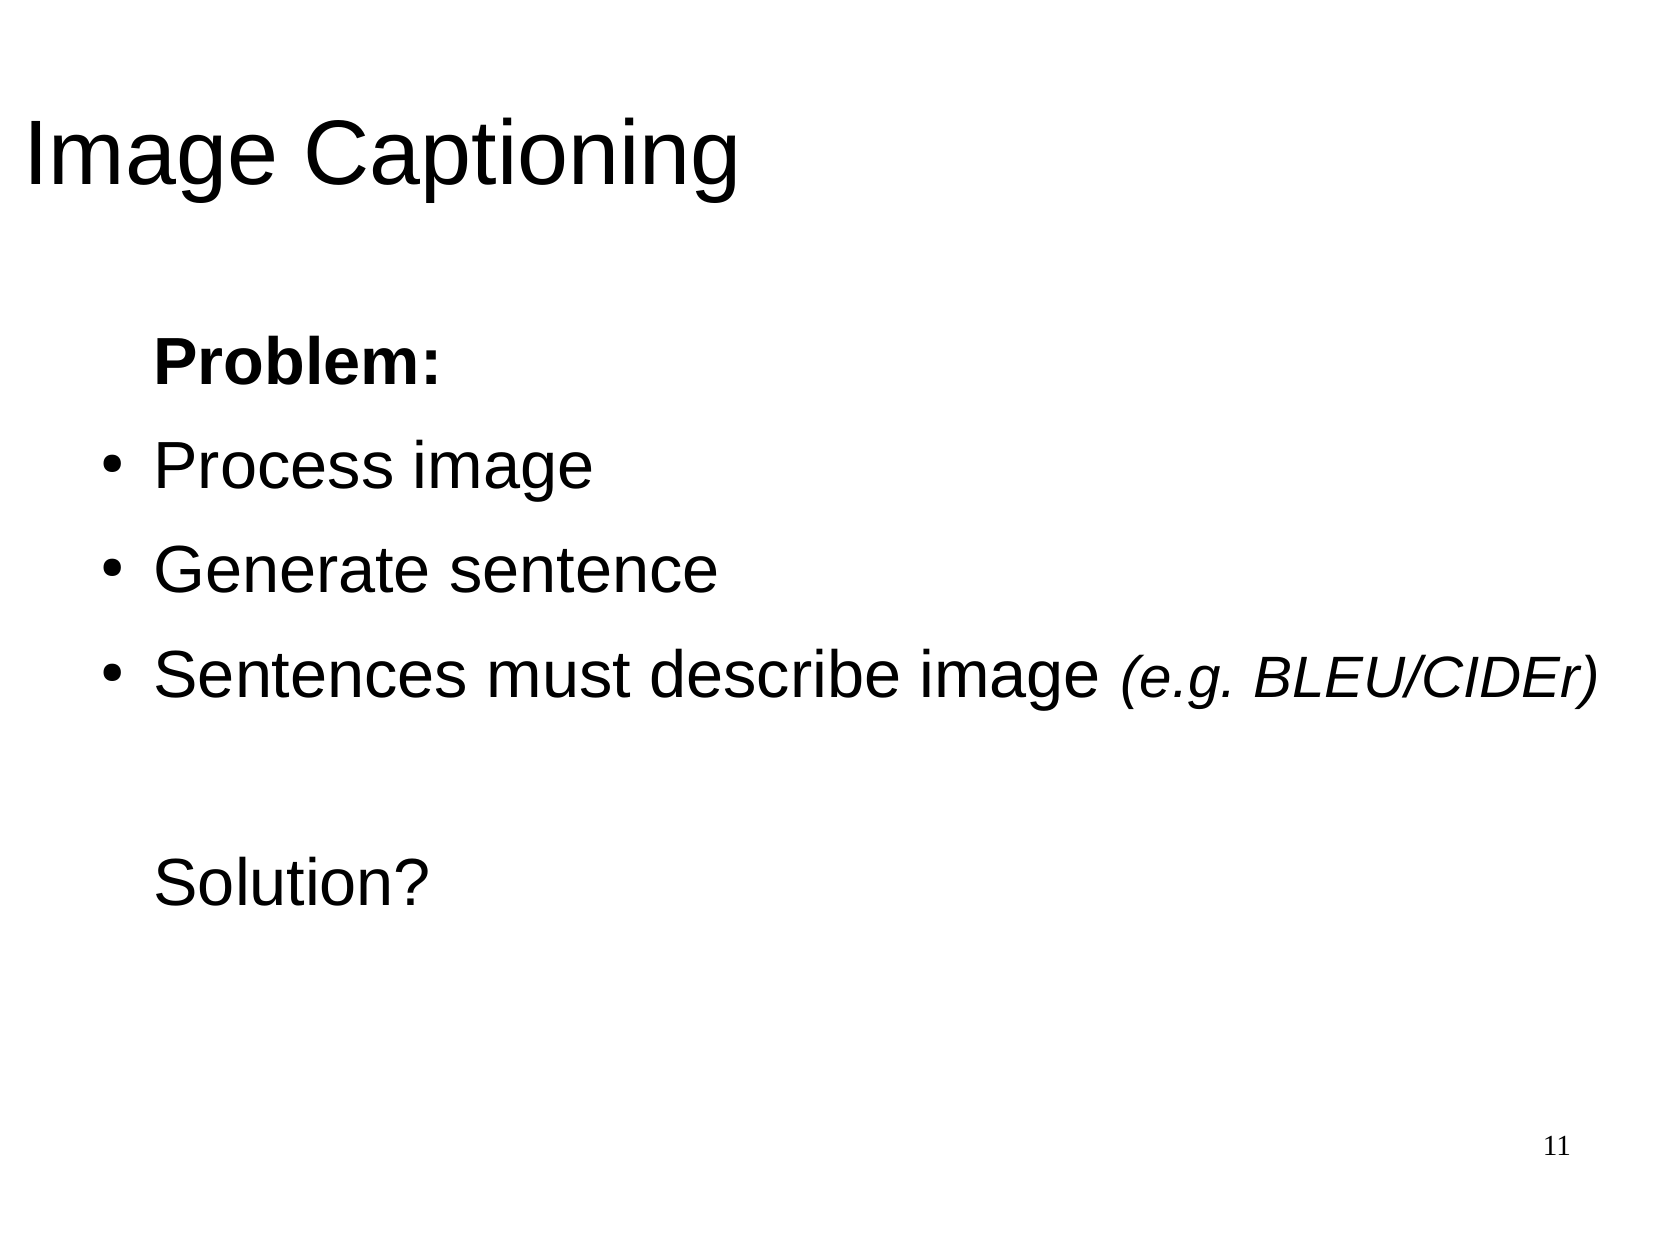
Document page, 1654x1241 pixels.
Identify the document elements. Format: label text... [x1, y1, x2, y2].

list Problem: Process image Generate sentence Sentences must describe image (e.g. BLEU/CIDEr) Solution? [82, 323, 1617, 1016]
title Image Captioning [23, 49, 1512, 257]
